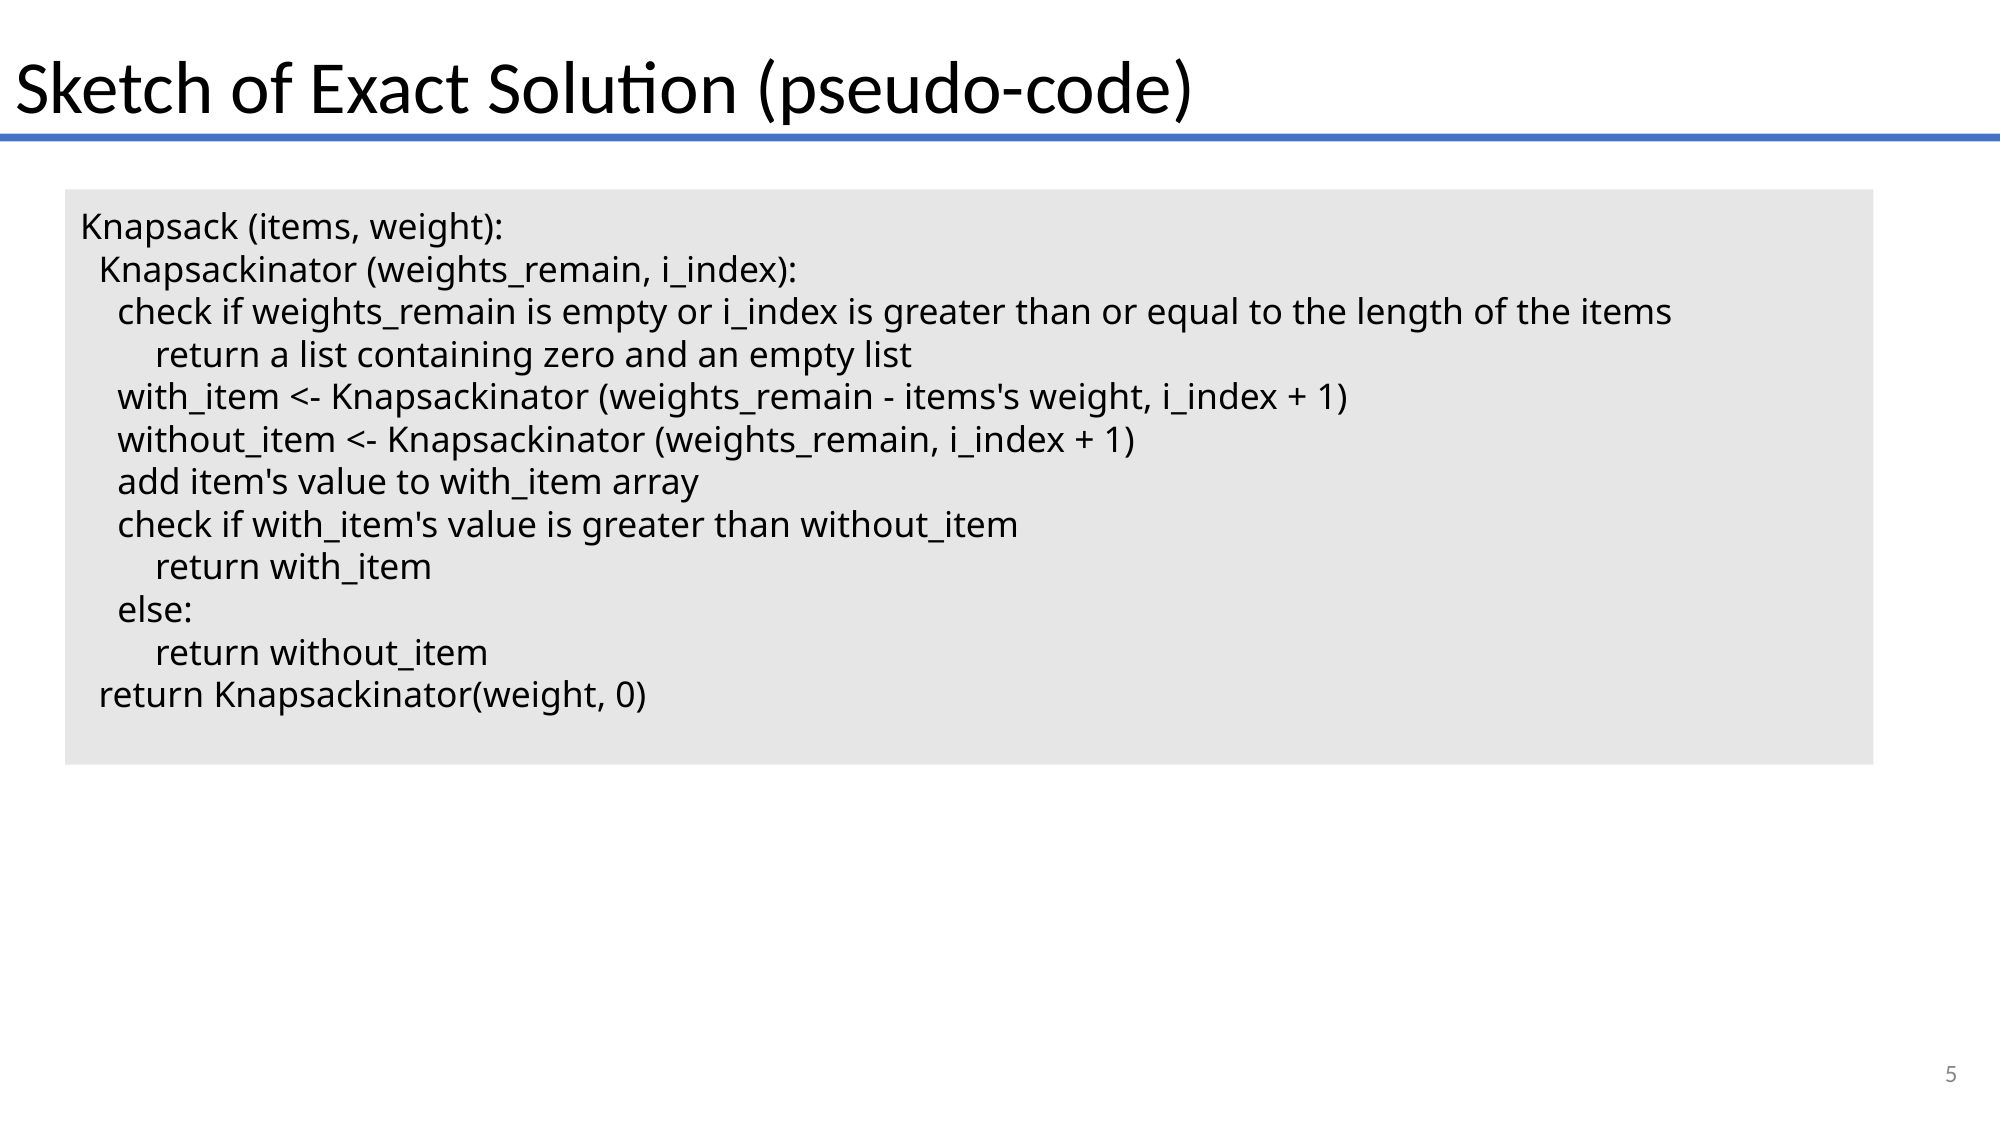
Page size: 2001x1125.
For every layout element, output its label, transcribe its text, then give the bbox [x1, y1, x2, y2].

slide_number <number> [1870, 1042, 1973, 1103]
text_box Sketch of Exact Solution (pseudo-code) [0, 0, 2000, 133]
text_box Knapsack (items, weight): Knapsackinator (weights_remain, i_index): check if weights_remain is empty or i_index is greater than or equal to the length of the items return a list containing zero and an empty list with_item <- Knapsackinator (weights_remain - items's weight, i_index + 1) without_item <- Knapsackinator (weights_remain, i_index + 1) add item's value to with_item array check if with_item's value is greater than without_item return with_item else: return without_item return Knapsackinator(weight, 0) [65, 189, 1874, 765]
